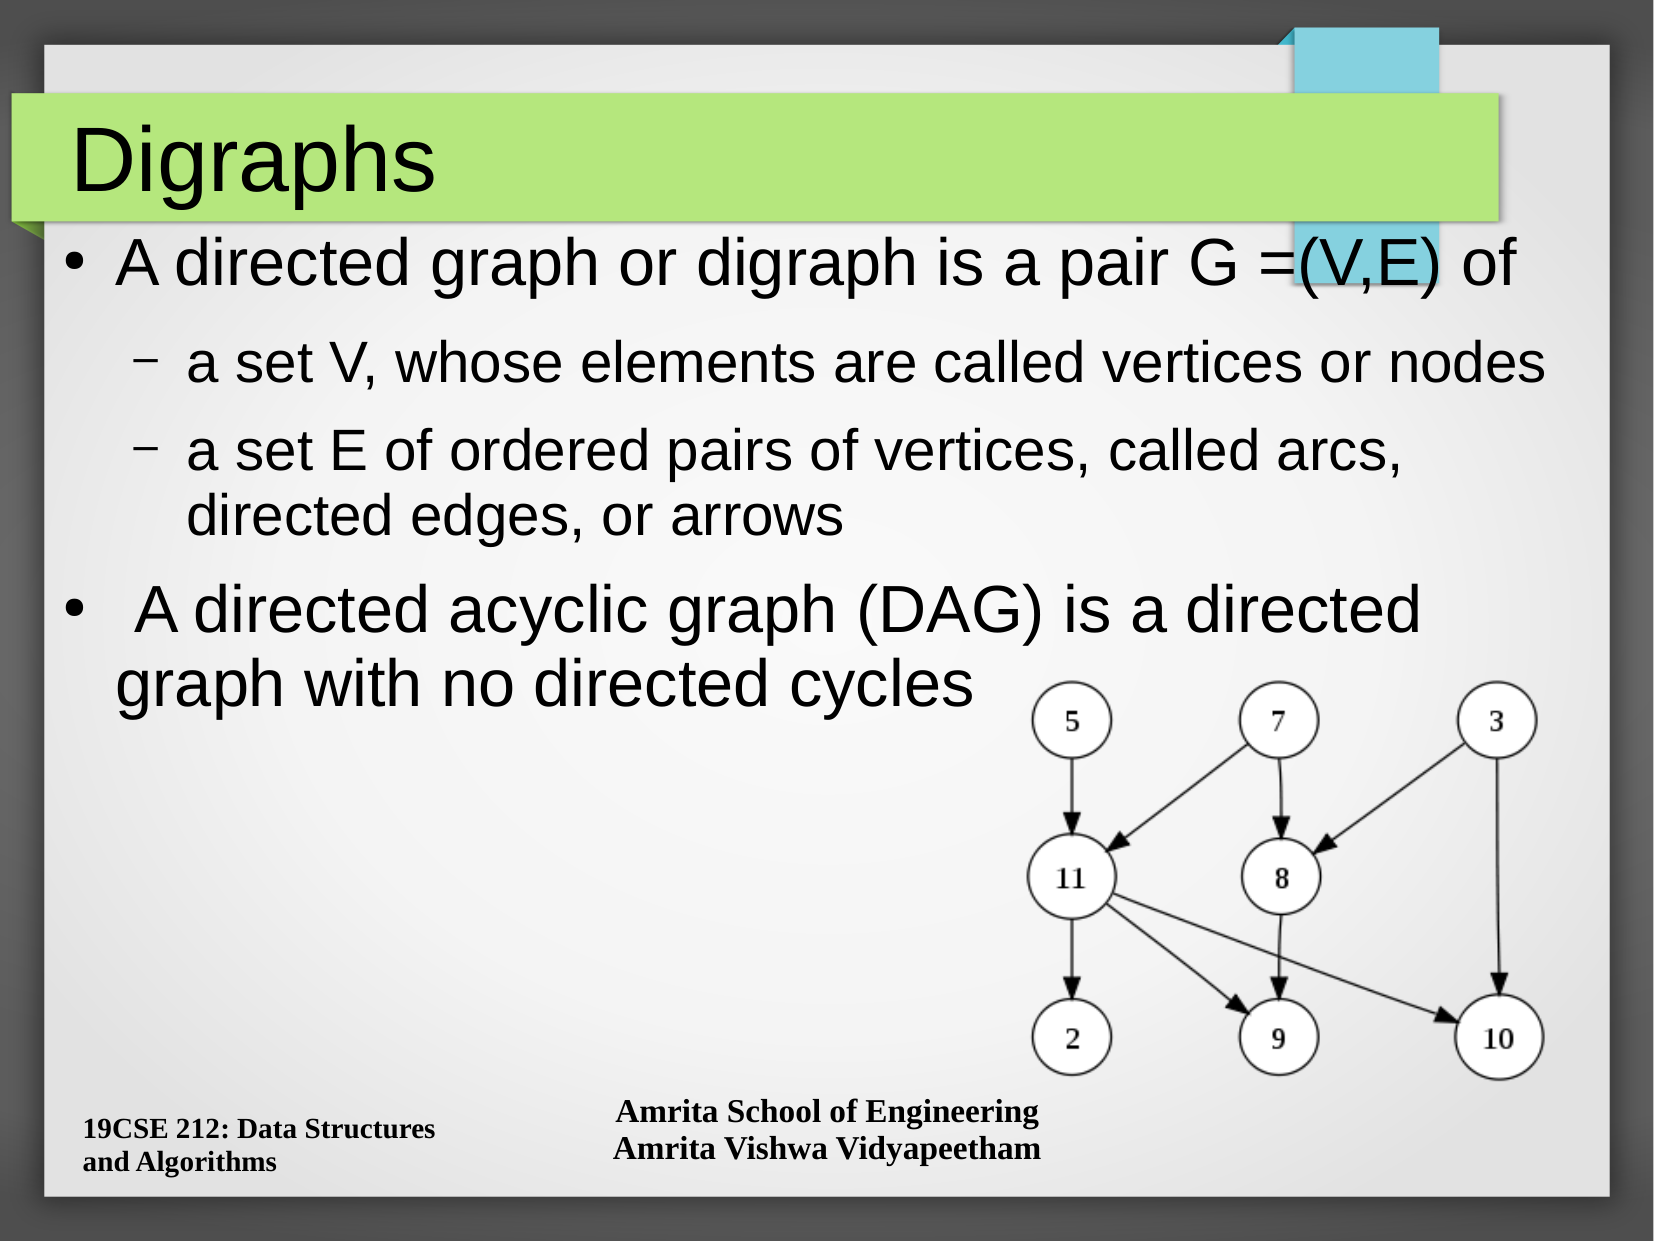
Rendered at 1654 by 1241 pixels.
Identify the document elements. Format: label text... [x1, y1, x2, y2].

picture [0, 0, 1654, 1241]
list A directed graph or digraph is a pair G =(V,E) of a set V, whose elements are called vertices or nodes a set E of ordered pairs of vertices, called arcs, directed edges, or arrows A directed acyclic graph (DAG) is a directed graph with no directed cycles [45, 225, 1591, 975]
title Digraphs [70, 106, 1229, 213]
